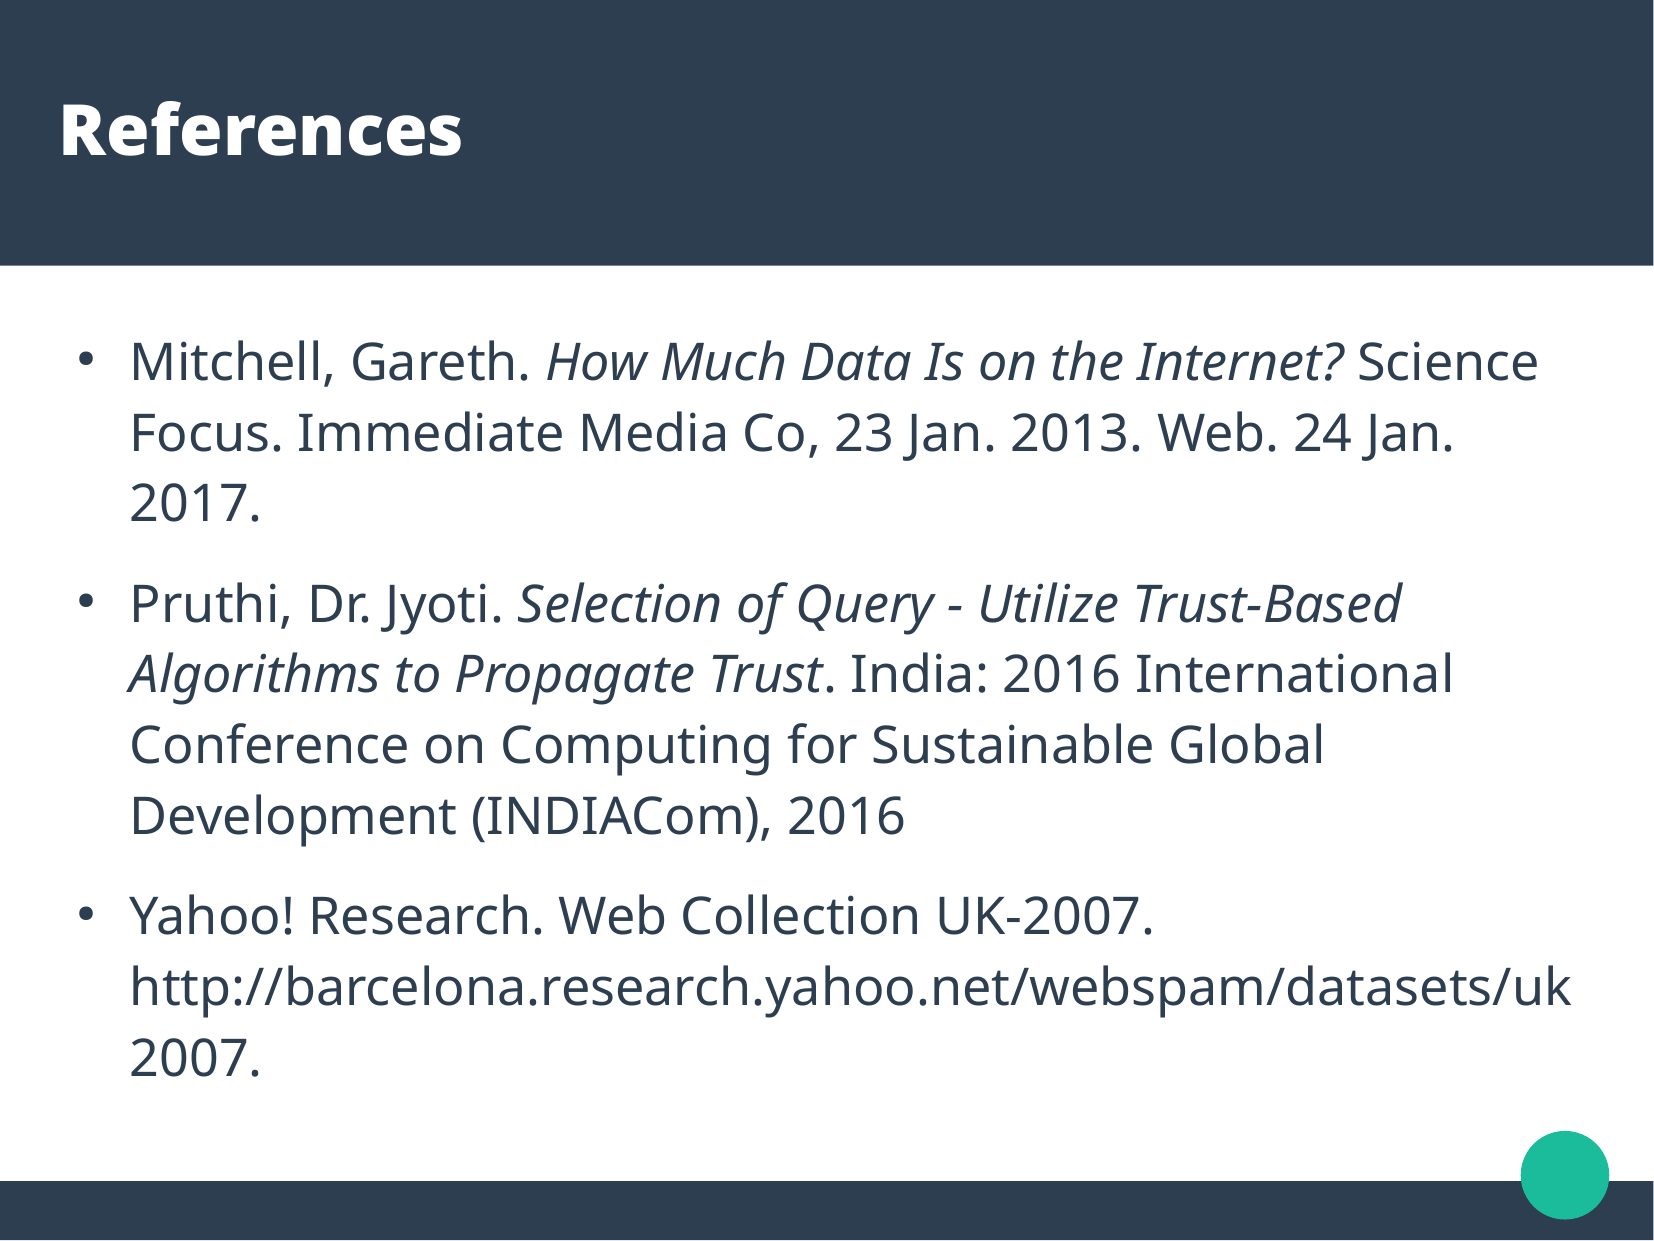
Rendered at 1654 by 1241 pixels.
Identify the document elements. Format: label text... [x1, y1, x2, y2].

list Mitchell, Gareth. How Much Data Is on the Internet? Science Focus. Immediate Media Co, 23 Jan. 2013. Web. 24 Jan. 2017. Pruthi, Dr. Jyoti. Selection of Query - Utilize Trust-Based Algorithms to Propagate Trust. India: 2016 International Conference on Computing for Sustainable Global Development (INDIACom), 2016 Yahoo! Research. Web Collection UK-2007. http://barcelona.research.yahoo.net/webspam/datasets/uk2007. [59, 324, 1595, 1152]
title References [59, 49, 1595, 207]
